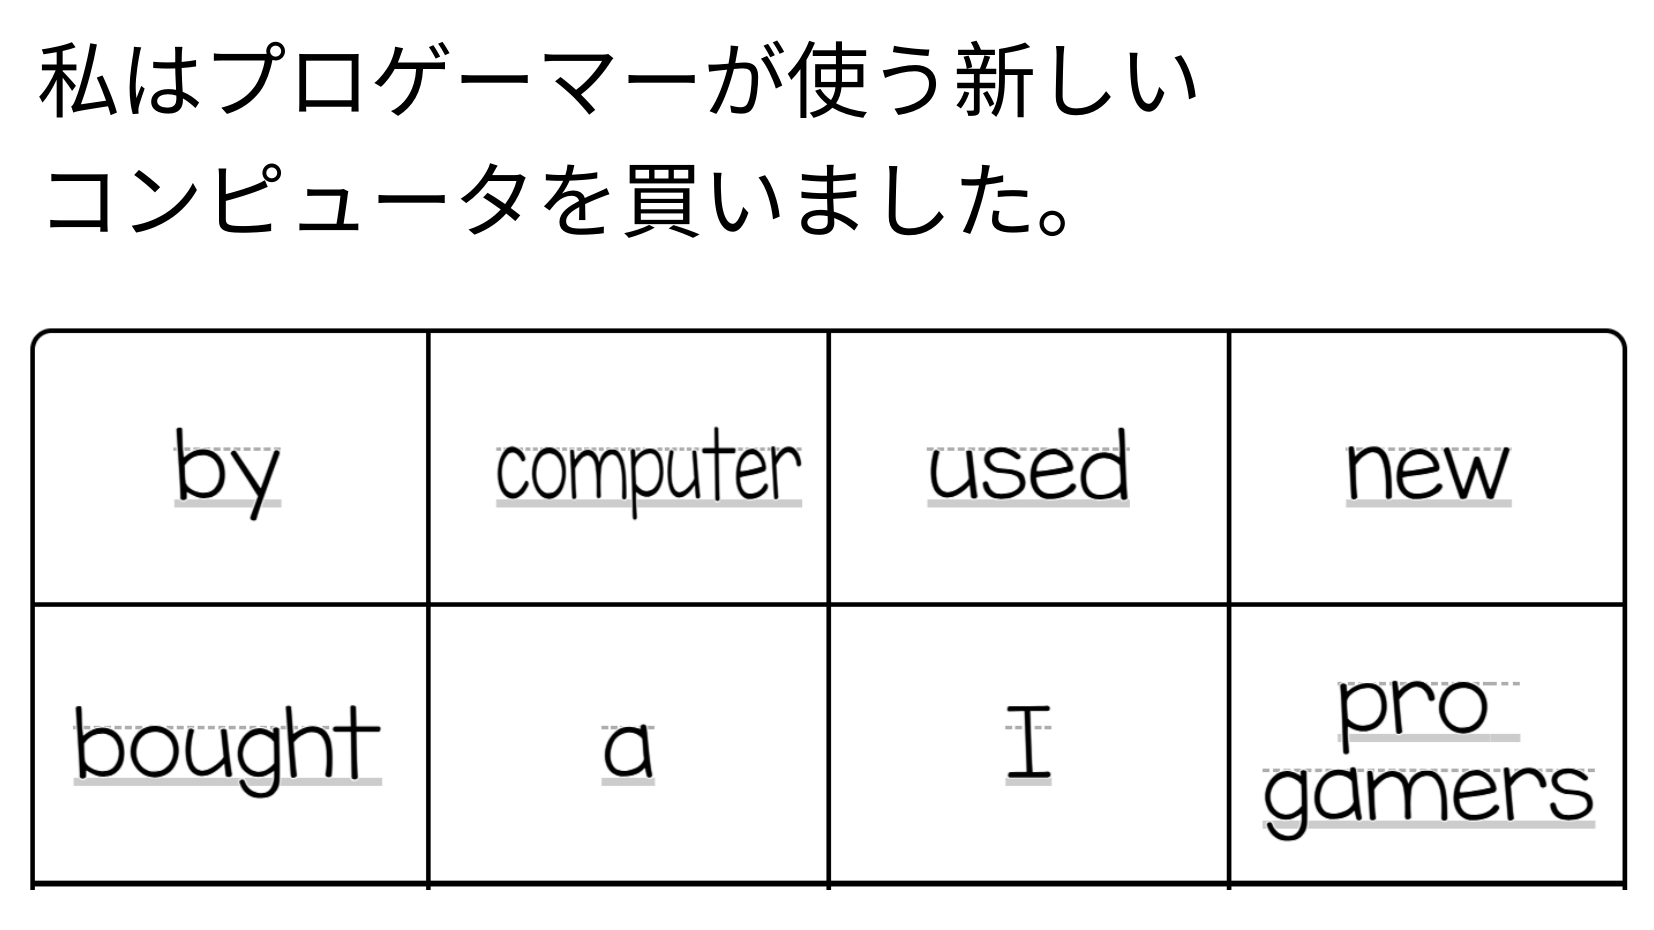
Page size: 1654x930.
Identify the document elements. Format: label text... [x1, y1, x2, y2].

picture [20, 325, 1633, 890]
title 私はプロゲーマーが使う新しい コンピュータを買いました。 [37, 19, 1612, 252]
